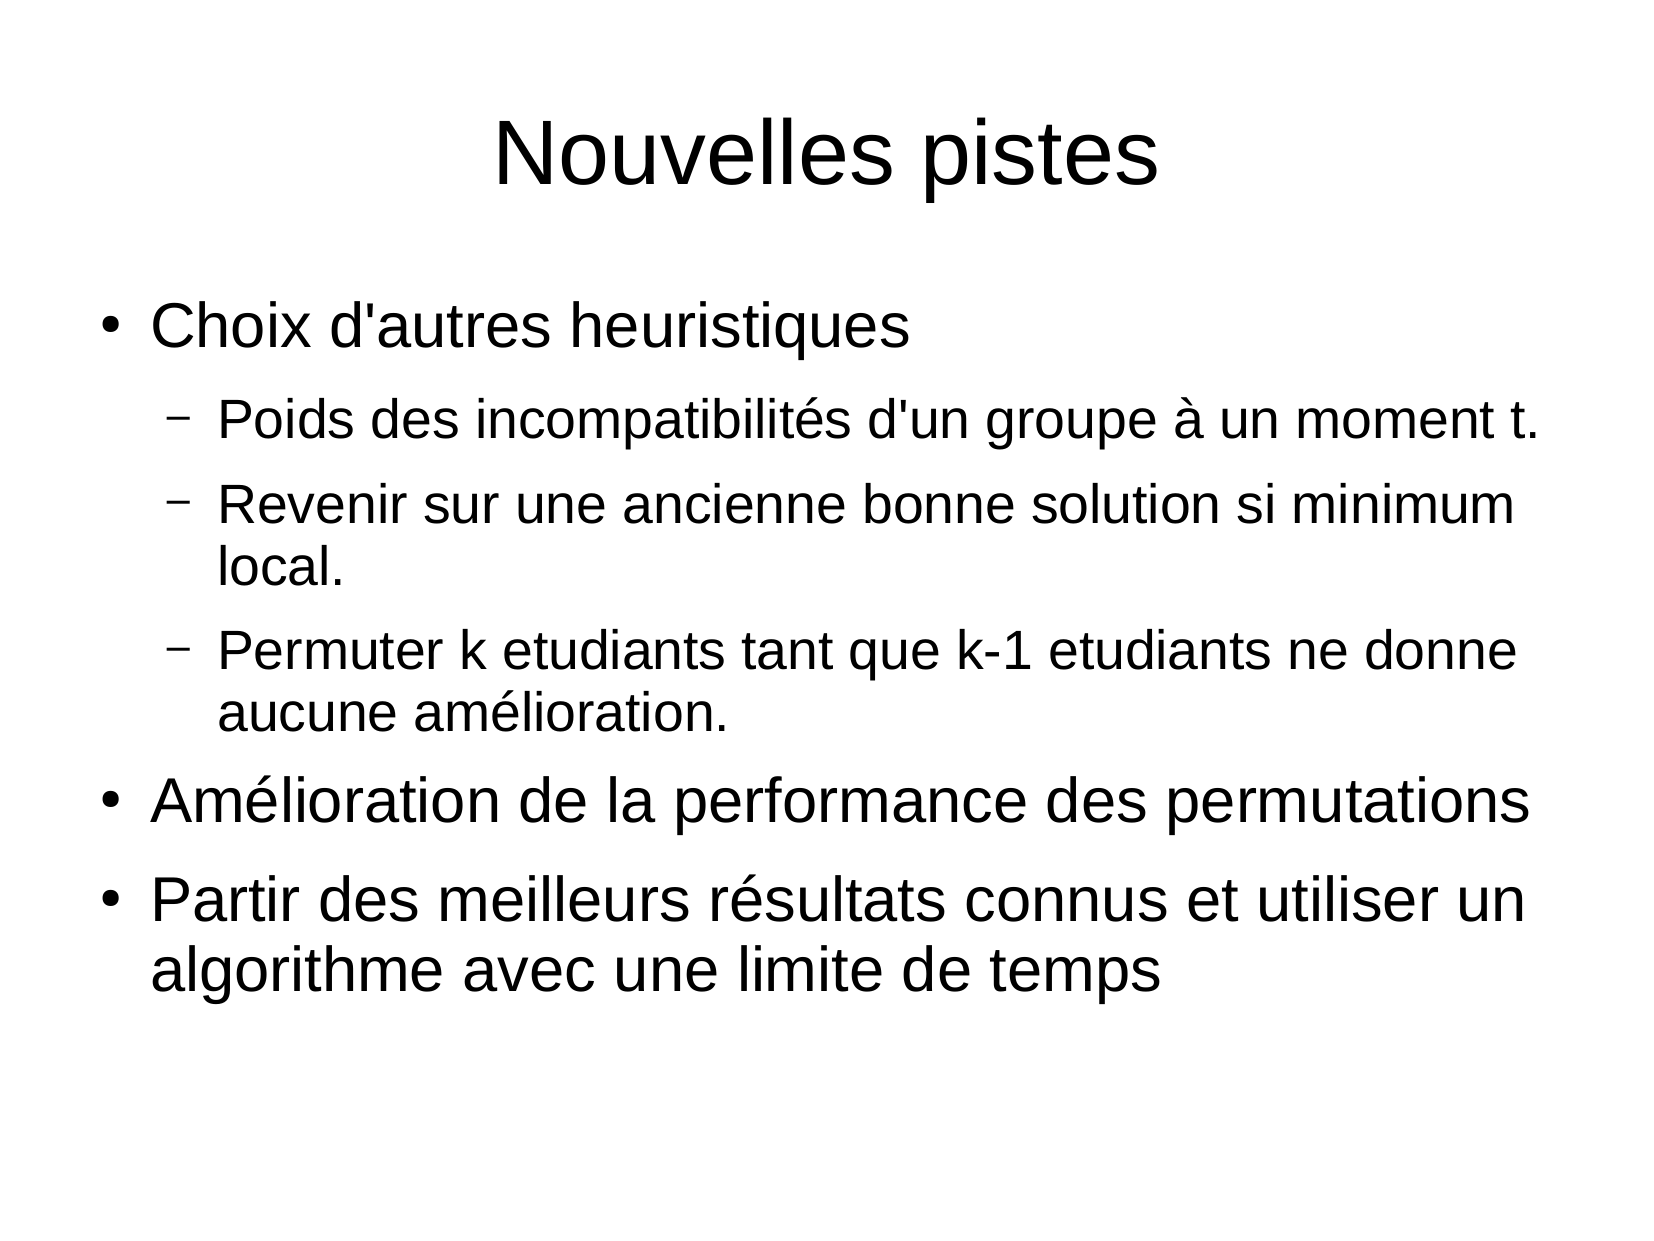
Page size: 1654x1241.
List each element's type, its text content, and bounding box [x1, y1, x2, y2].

title Nouvelles pistes [82, 49, 1571, 257]
list Choix d'autres heuristiques Poids des incompatibilités d'un groupe à un moment t. Revenir sur une ancienne bonne solution si minimum local. Permuter k etudiants tant que k-1 etudiants ne donne aucune amélioration. Amélioration de la performance des permutations Partir des meilleurs résultats connus et utiliser un algorithme avec une limite de temps [82, 290, 1571, 1010]
